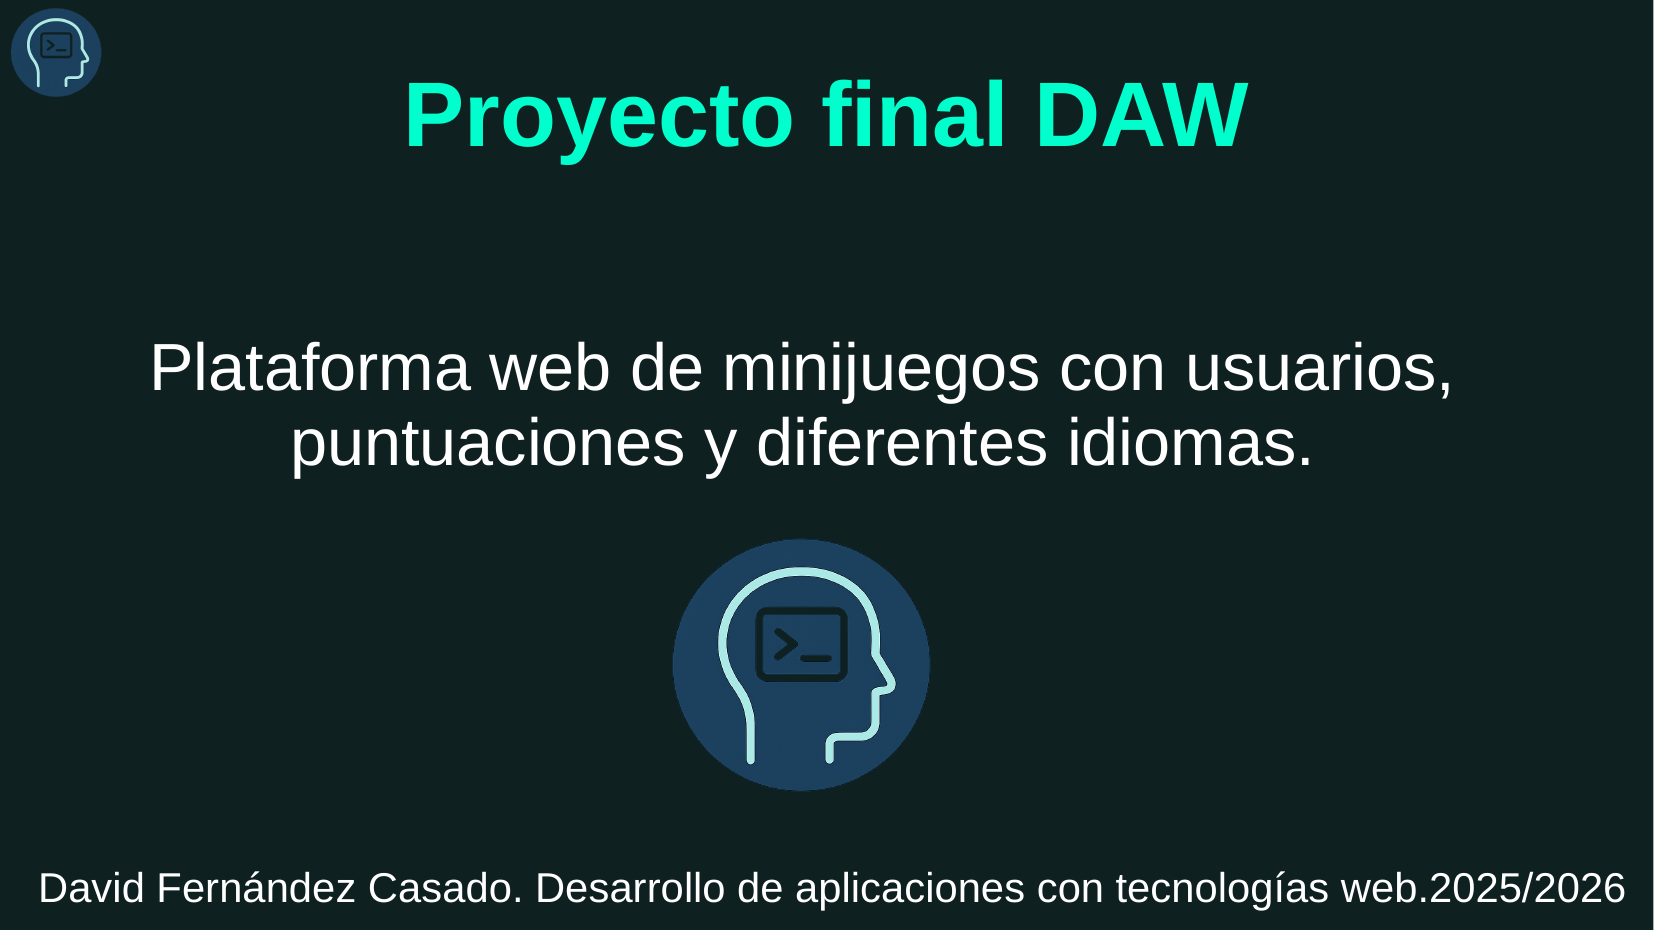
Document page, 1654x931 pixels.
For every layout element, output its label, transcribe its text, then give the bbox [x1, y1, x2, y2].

text_box David Fernández Casado. Desarrollo de aplicaciones con tecnologías web.2025/2026 [5, 841, 1654, 931]
subtitle Plataforma web de minijuegos con usuarios, puntuaciones y diferentes idiomas. [59, 318, 1548, 733]
picture [590, 464, 1012, 886]
picture [0, 0, 130, 130]
title Proyecto final DAW [82, 37, 1571, 193]
